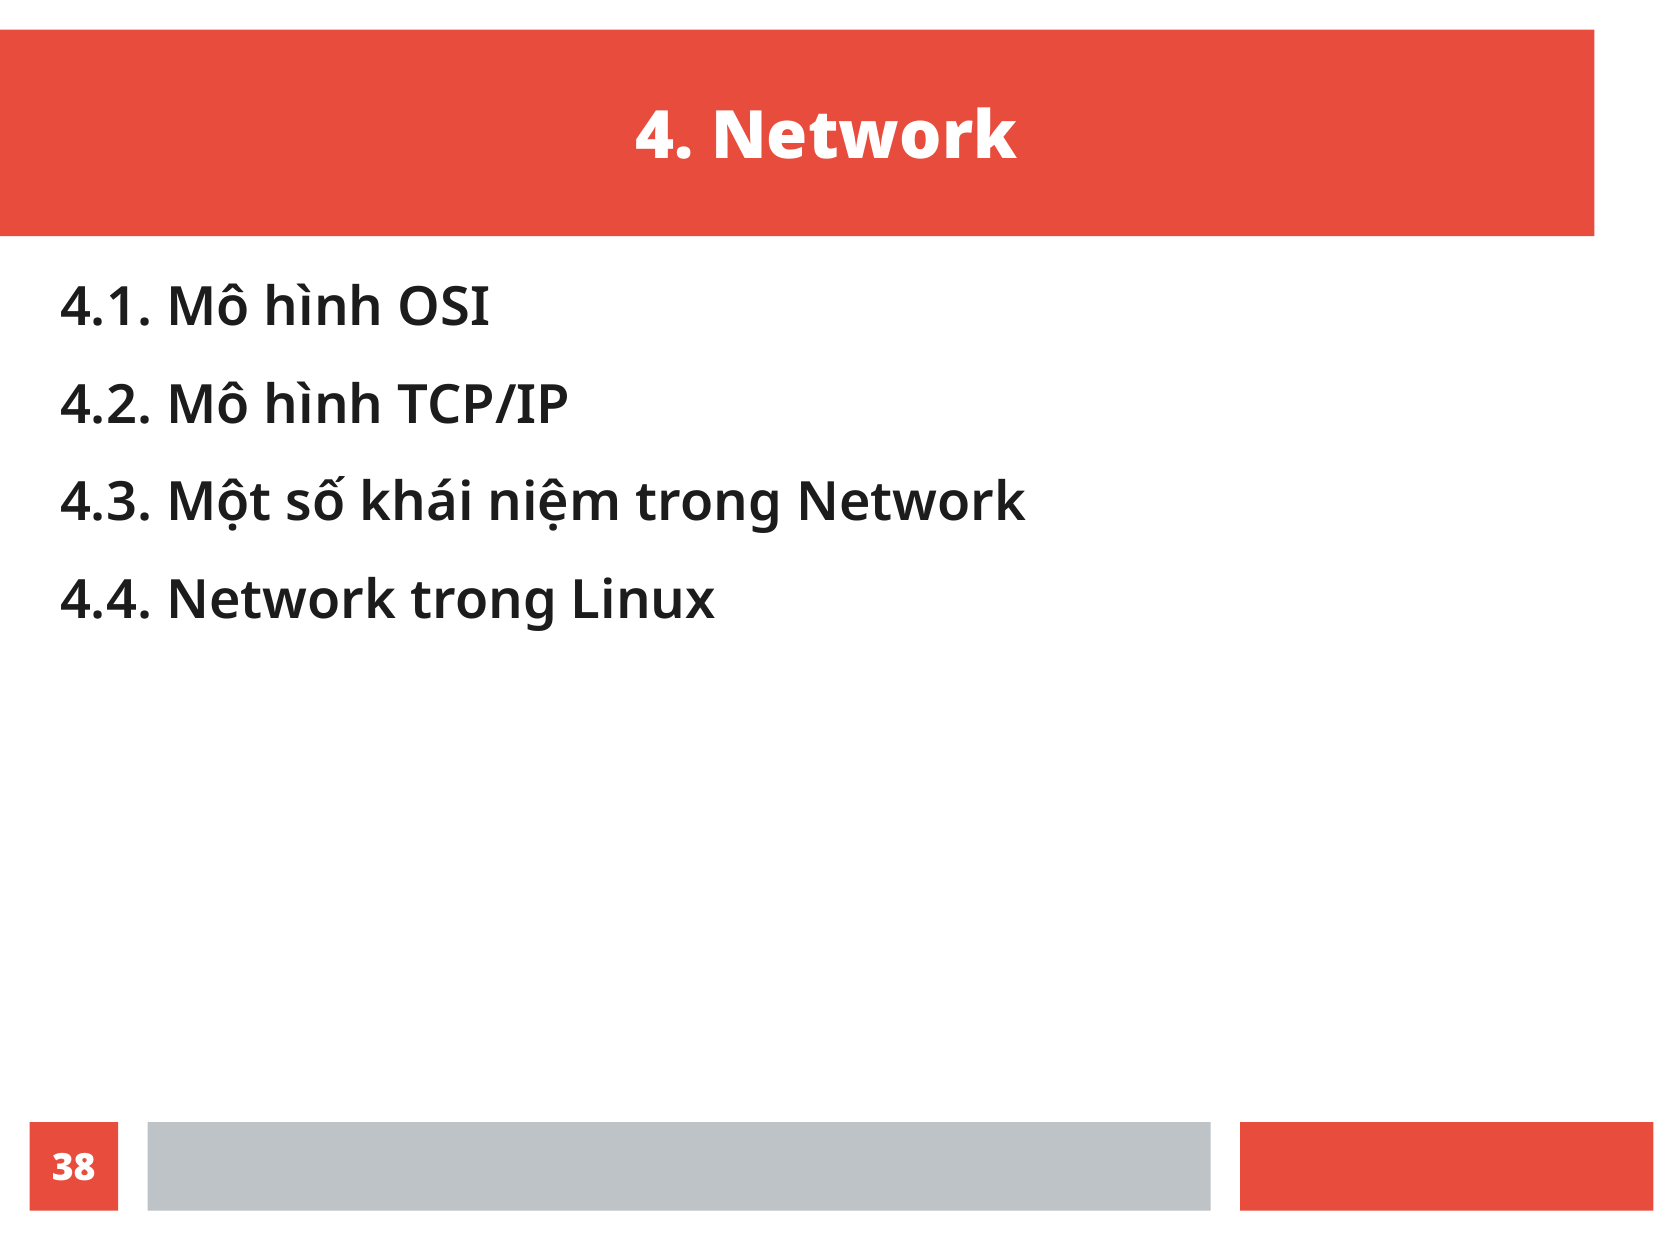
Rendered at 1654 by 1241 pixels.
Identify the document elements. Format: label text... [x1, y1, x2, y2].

list 4.1. Mô hình OSI 4.2. Mô hình TCP/IP 4.3. Một số khái niệm trong Network 4.4. Network trong Linux [60, 267, 1566, 1036]
title 4. Network [59, 59, 1595, 207]
